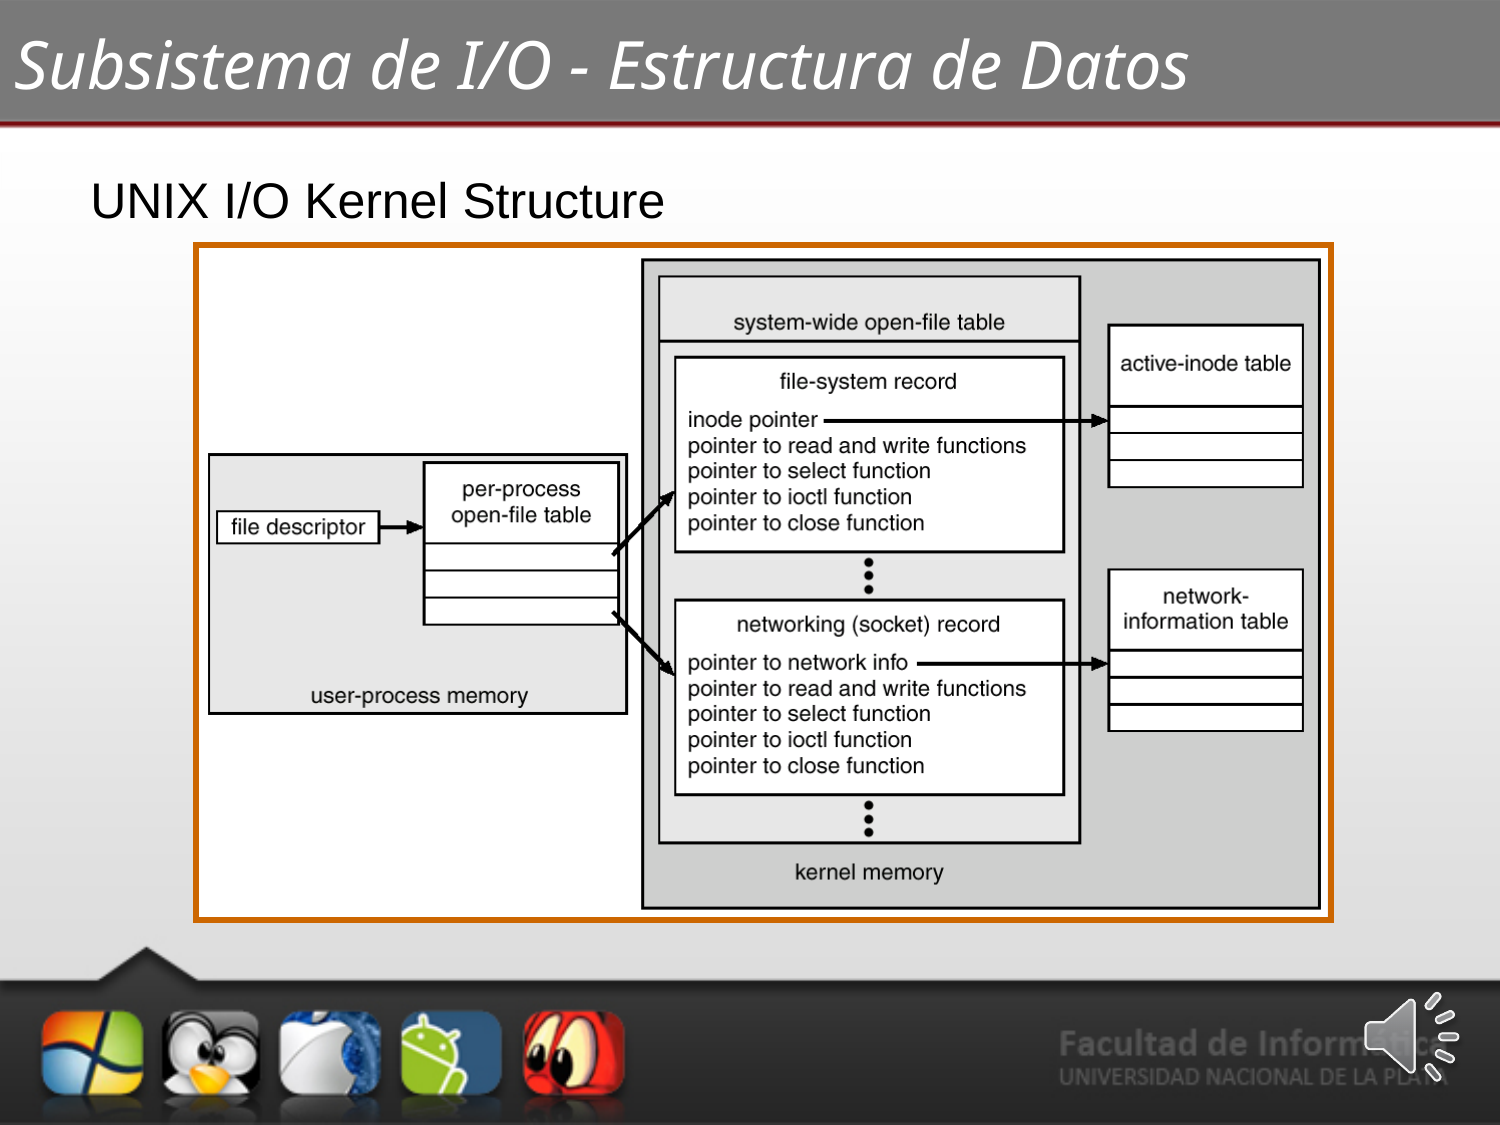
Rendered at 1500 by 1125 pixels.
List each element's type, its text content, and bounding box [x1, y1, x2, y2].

picture [0, 171, 1500, 1125]
text_box Subsistema de I/O - Estructura de Datos [0, 0, 1500, 171]
text_box UNIX I/O Kernel Structure [75, 160, 1166, 237]
